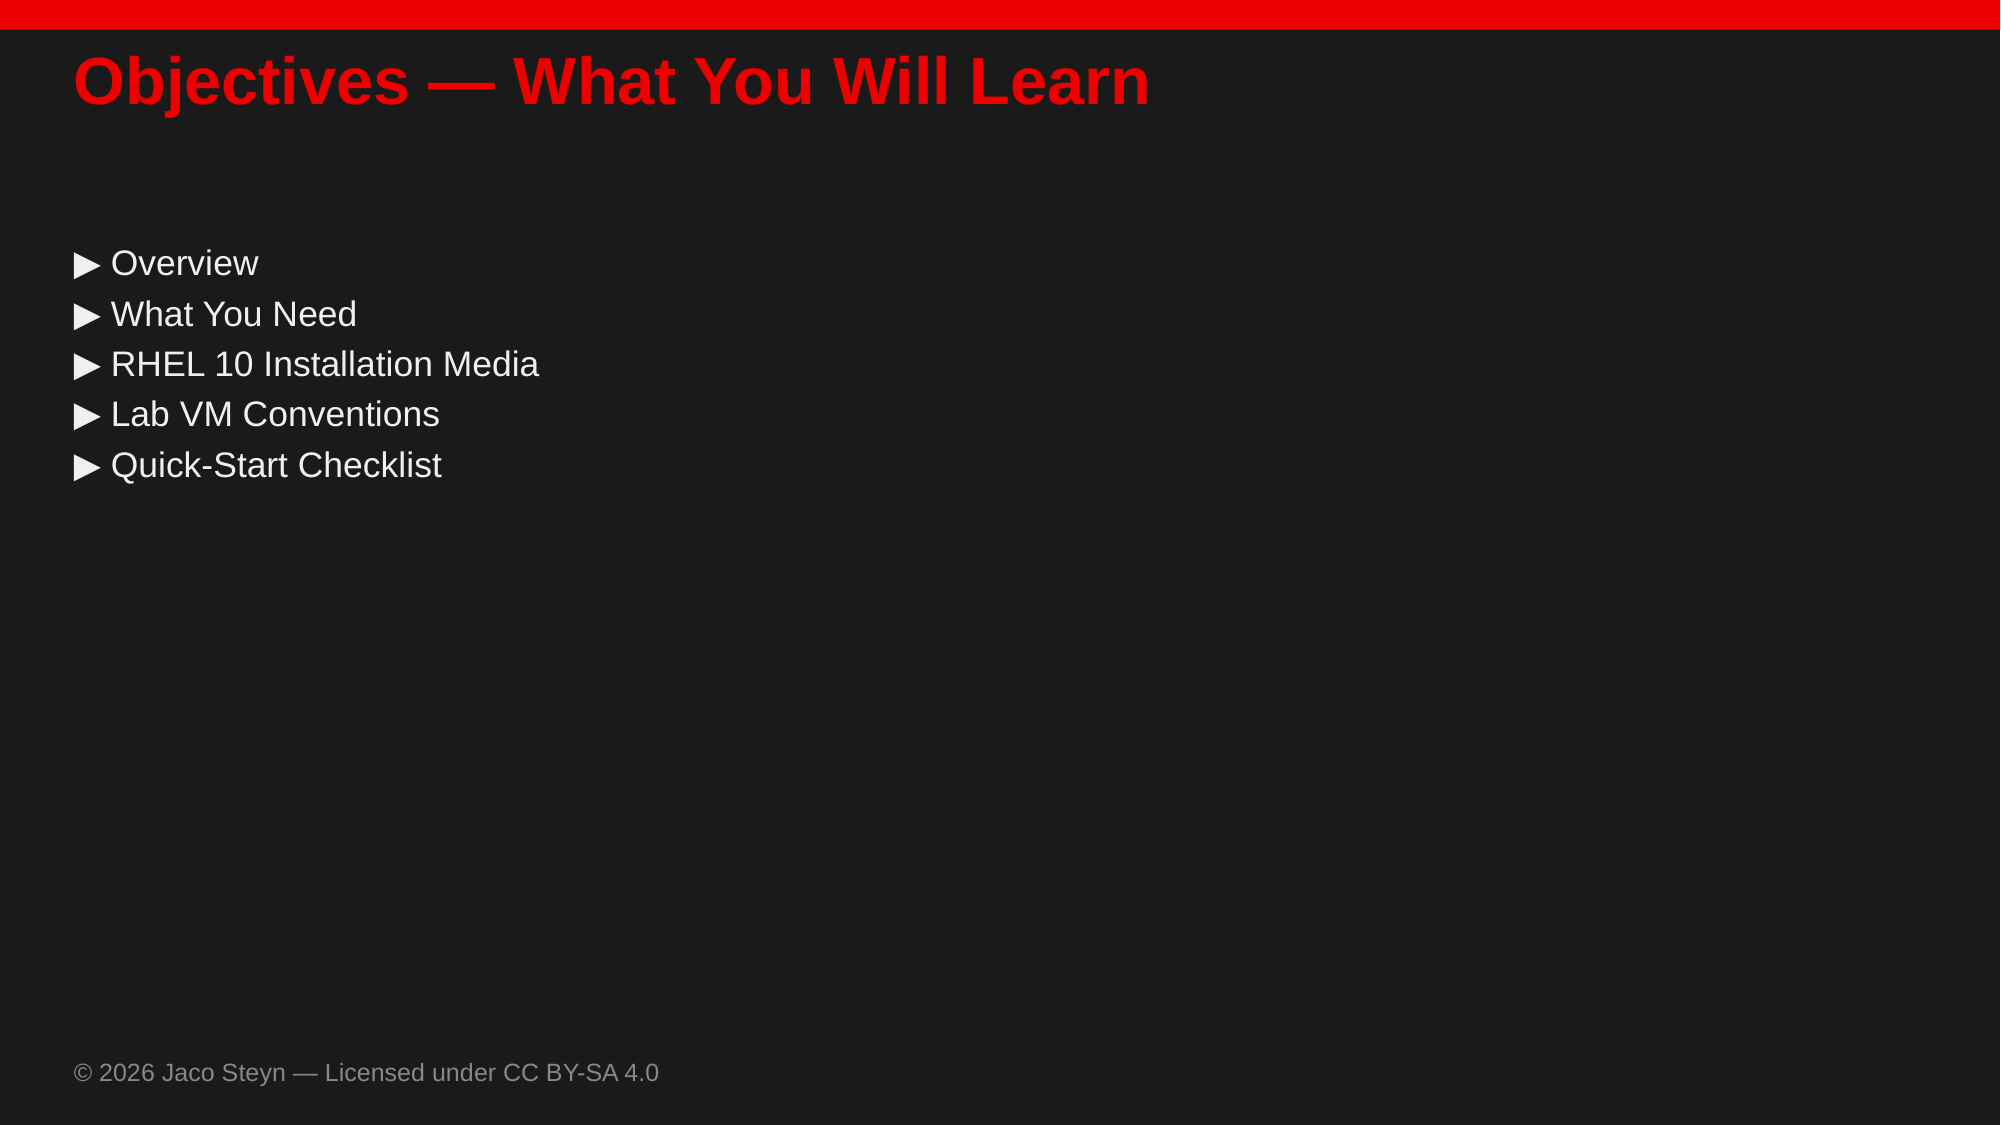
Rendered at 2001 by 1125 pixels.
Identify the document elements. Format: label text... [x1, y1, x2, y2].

text_box [0, 0, 2001, 30]
text_box Objectives — What You Will Learn [59, 36, 1942, 208]
text_box © 2026 Jaco Steyn — Licensed under CC BY-SA 4.0 [59, 1051, 1942, 1093]
text_box ▶ Overview ▶ What You Need ▶ RHEL 10 Installation Media ▶ Lab VM Conventions ▶ Quick-Start Checklist [59, 236, 1942, 1037]
